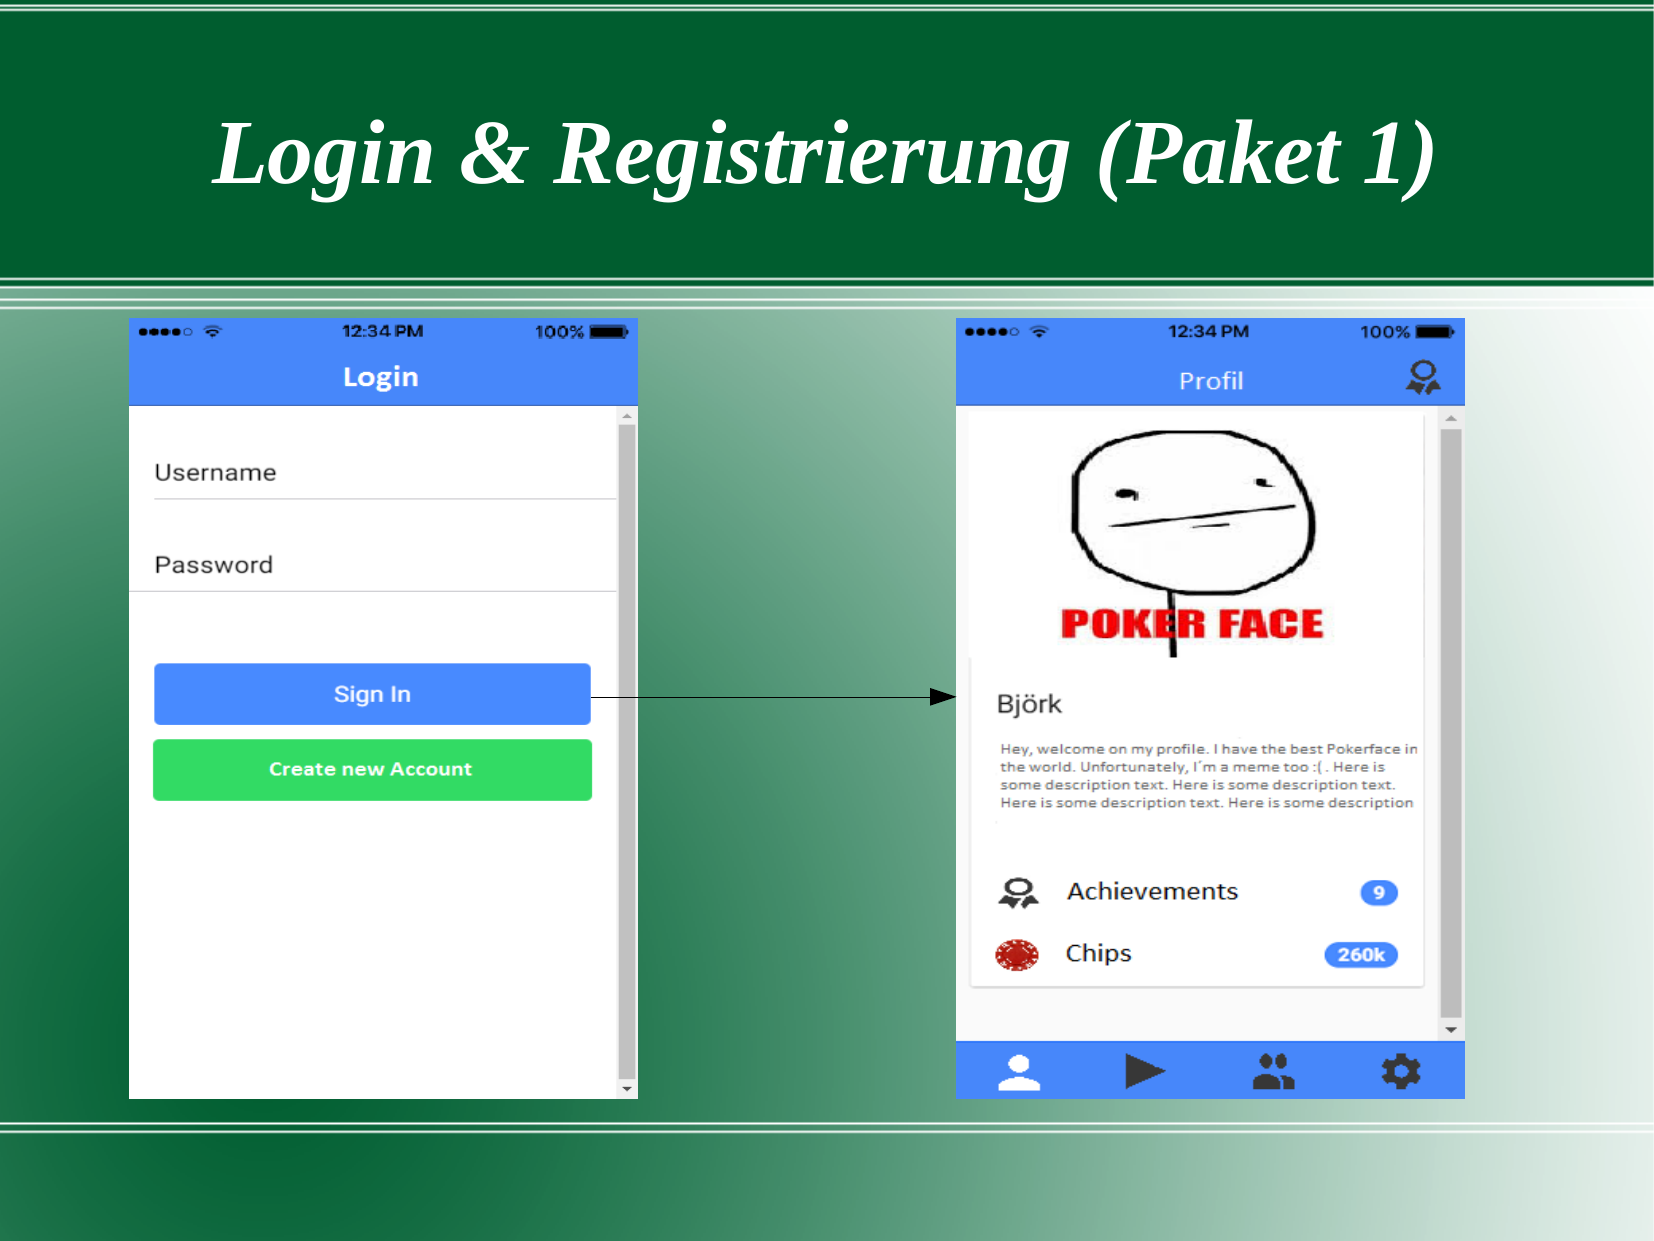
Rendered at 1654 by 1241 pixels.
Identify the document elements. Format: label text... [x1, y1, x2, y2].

title Login & Registrierung (Paket 1) [82, 49, 1571, 257]
picture [0, 0, 1654, 1241]
